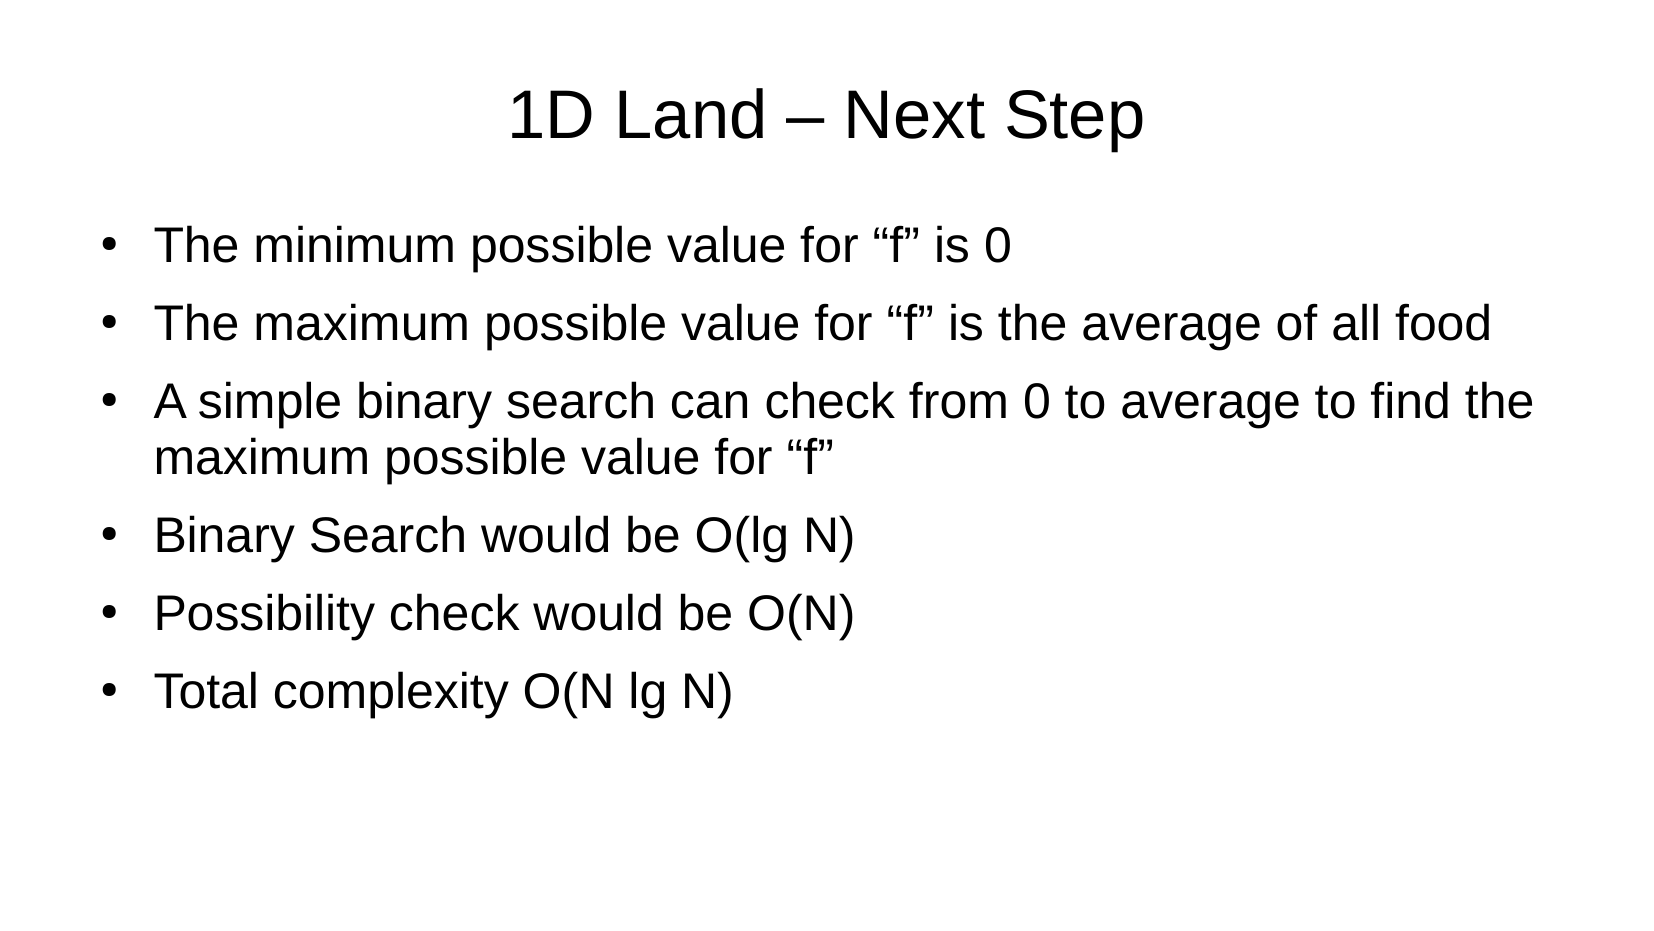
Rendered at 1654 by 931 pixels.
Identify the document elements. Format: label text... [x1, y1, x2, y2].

title 1D Land – Next Step [82, 37, 1571, 193]
list The minimum possible value for “f” is 0 The maximum possible value for “f” is the average of all food A simple binary search can check from 0 to average to find the maximum possible value for “f” Binary Search would be O(lg N) Possibility check would be O(N) Total complexity O(N lg N) [82, 217, 1571, 758]
